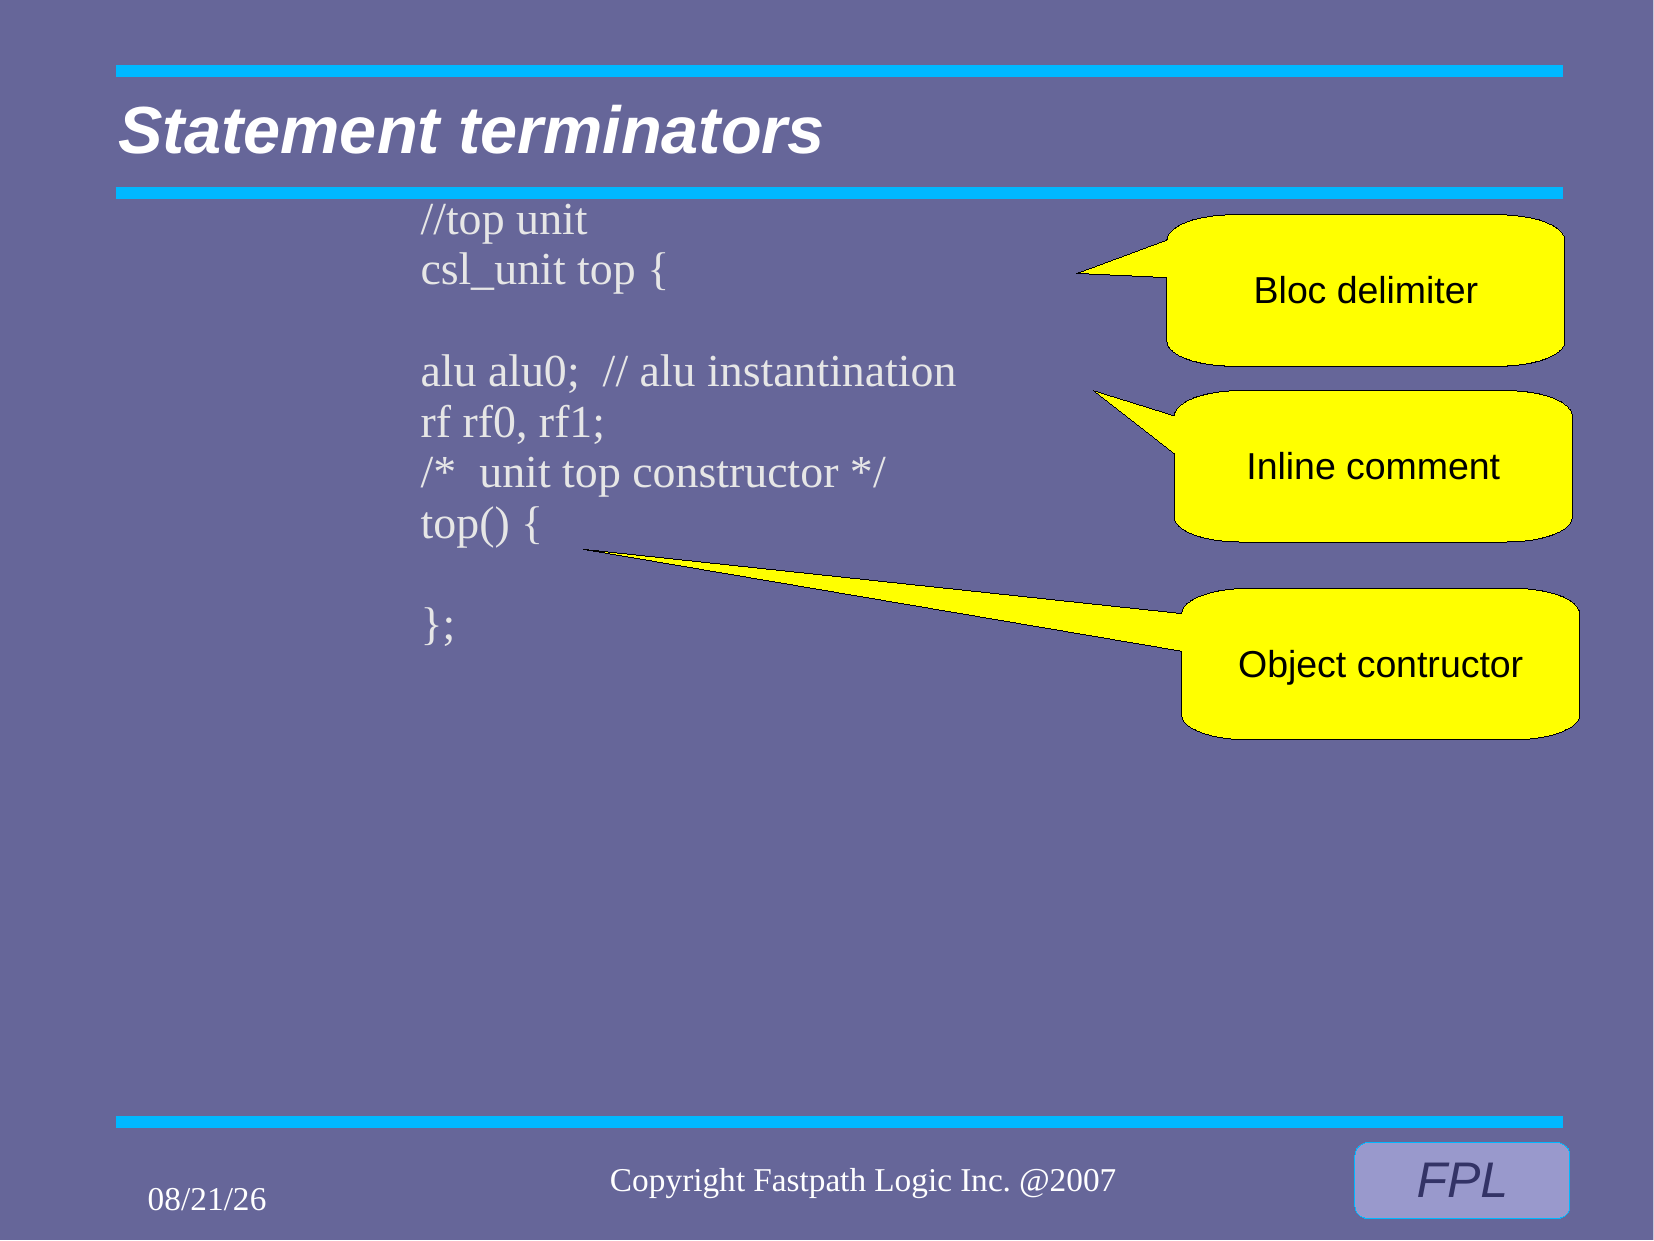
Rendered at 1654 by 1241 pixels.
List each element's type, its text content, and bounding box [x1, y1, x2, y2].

text_box Inline comment [1093, 390, 1573, 543]
text_box Object contructor [583, 549, 1580, 740]
list //top unit csl_unit top { alu alu0; // alu instantination rf rf0, rf1; /* unit top constructor */ top() { }; [402, 193, 1103, 1106]
title Statement terminators [118, 41, 1531, 219]
text_box Bloc delimiter [1076, 214, 1565, 367]
